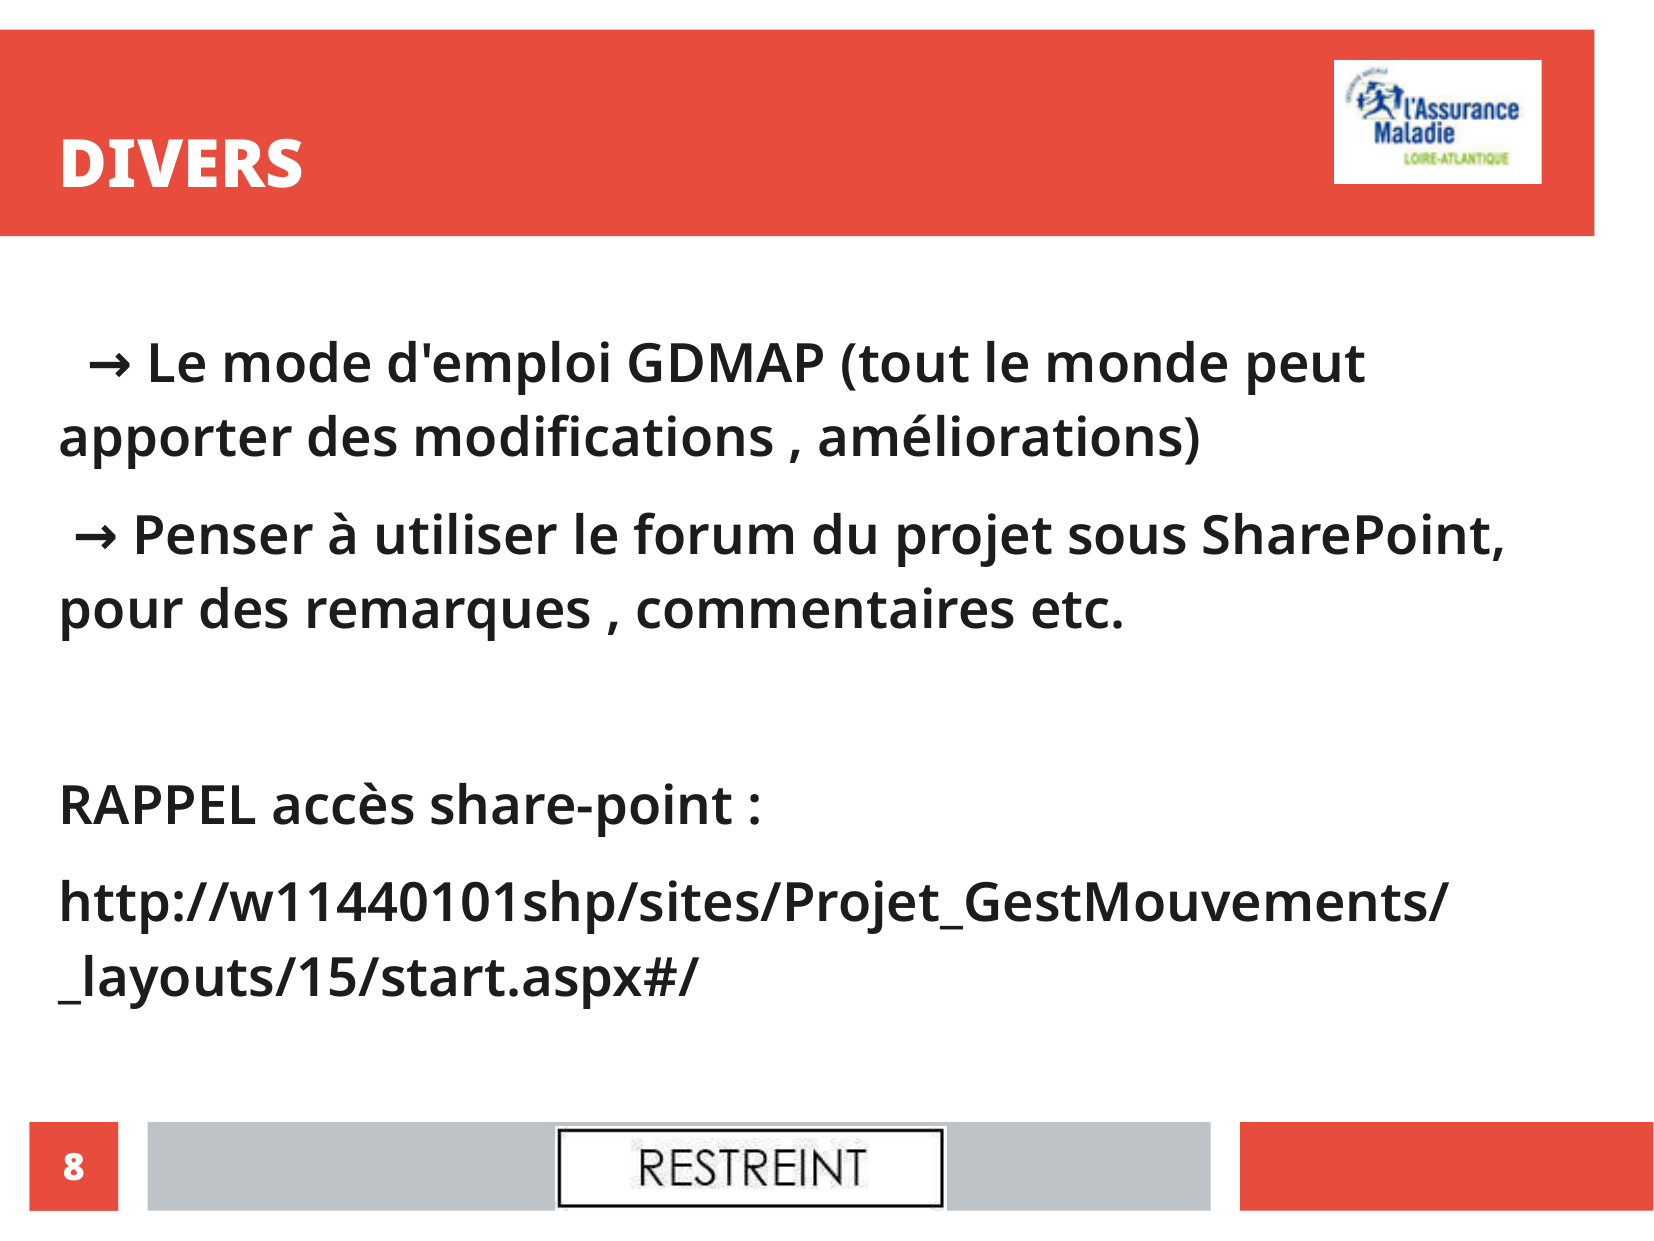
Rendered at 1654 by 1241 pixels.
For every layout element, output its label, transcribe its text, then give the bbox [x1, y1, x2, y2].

title DIVERS [59, 59, 1595, 207]
picture [1333, 59, 1542, 184]
picture [555, 1126, 947, 1211]
list → Le mode d'emploi GDMAP (tout le monde peut apporter des modifications , améliorations) → Penser à utiliser le forum du projet sous SharePoint, pour des remarques , commentaires etc. RAPPEL accès share-point : http://w11440101shp/sites/Projet_GestMouvements/_layouts/15/start.aspx#/ [59, 324, 1565, 1093]
